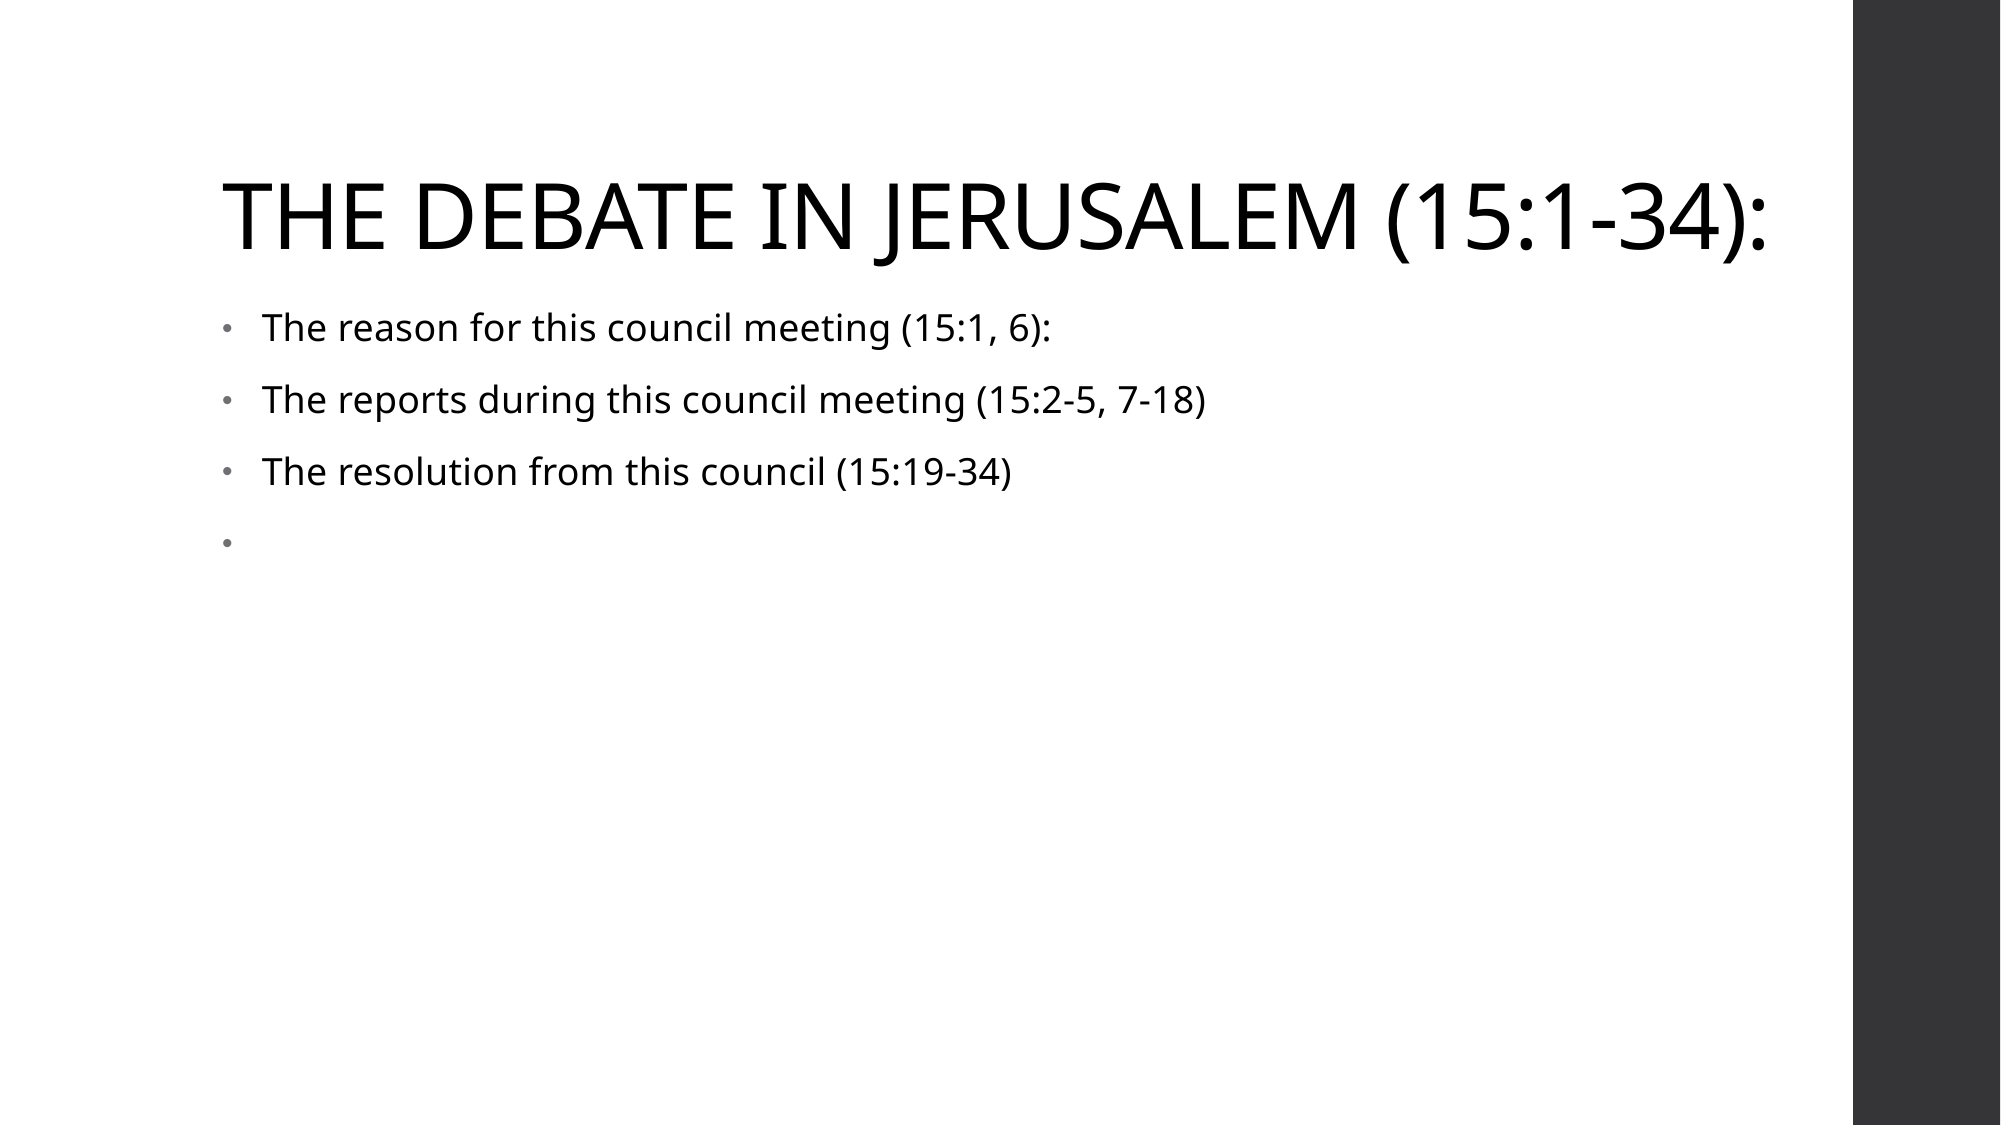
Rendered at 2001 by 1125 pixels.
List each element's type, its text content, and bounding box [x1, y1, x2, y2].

title THE DEBATE IN JERUSALEM (15:1-34): [206, 60, 1797, 278]
list The reason for this council meeting (15:1, 6): The reports during this council meeting (15:2-5, 7-18) The resolution from this council (15:19-34) [206, 299, 1617, 1014]
